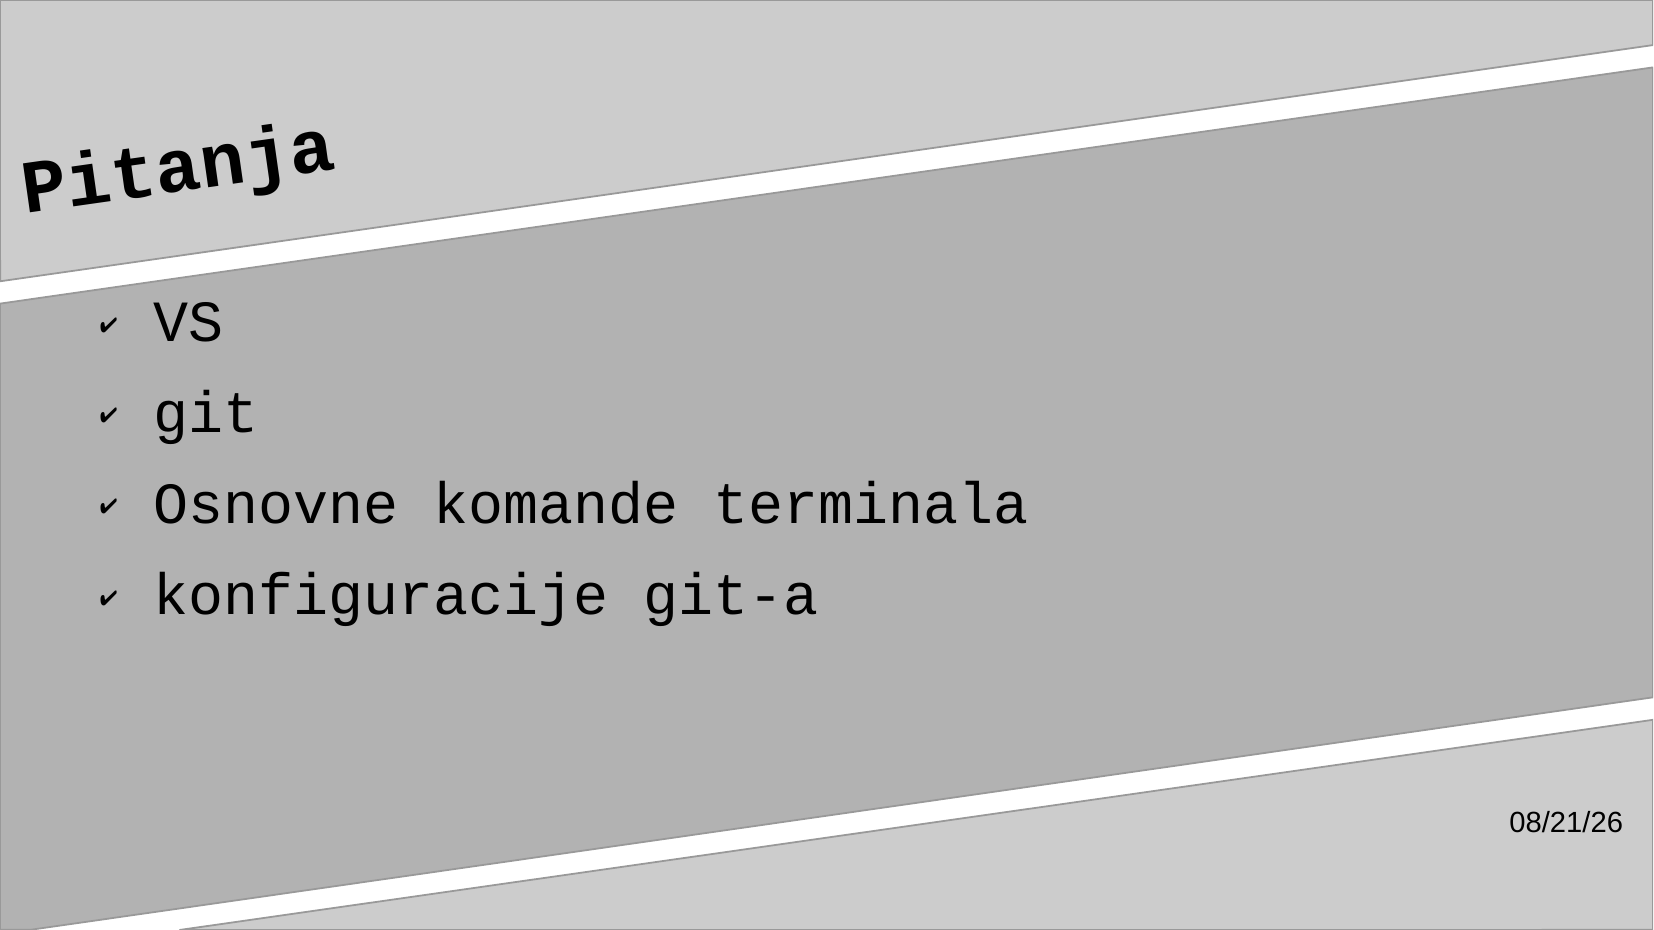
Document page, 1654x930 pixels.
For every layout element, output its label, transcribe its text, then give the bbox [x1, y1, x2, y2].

list VS git Osnovne komande terminala konfiguracije git-a [82, 292, 1538, 833]
title Pitanja [11, 0, 1495, 272]
